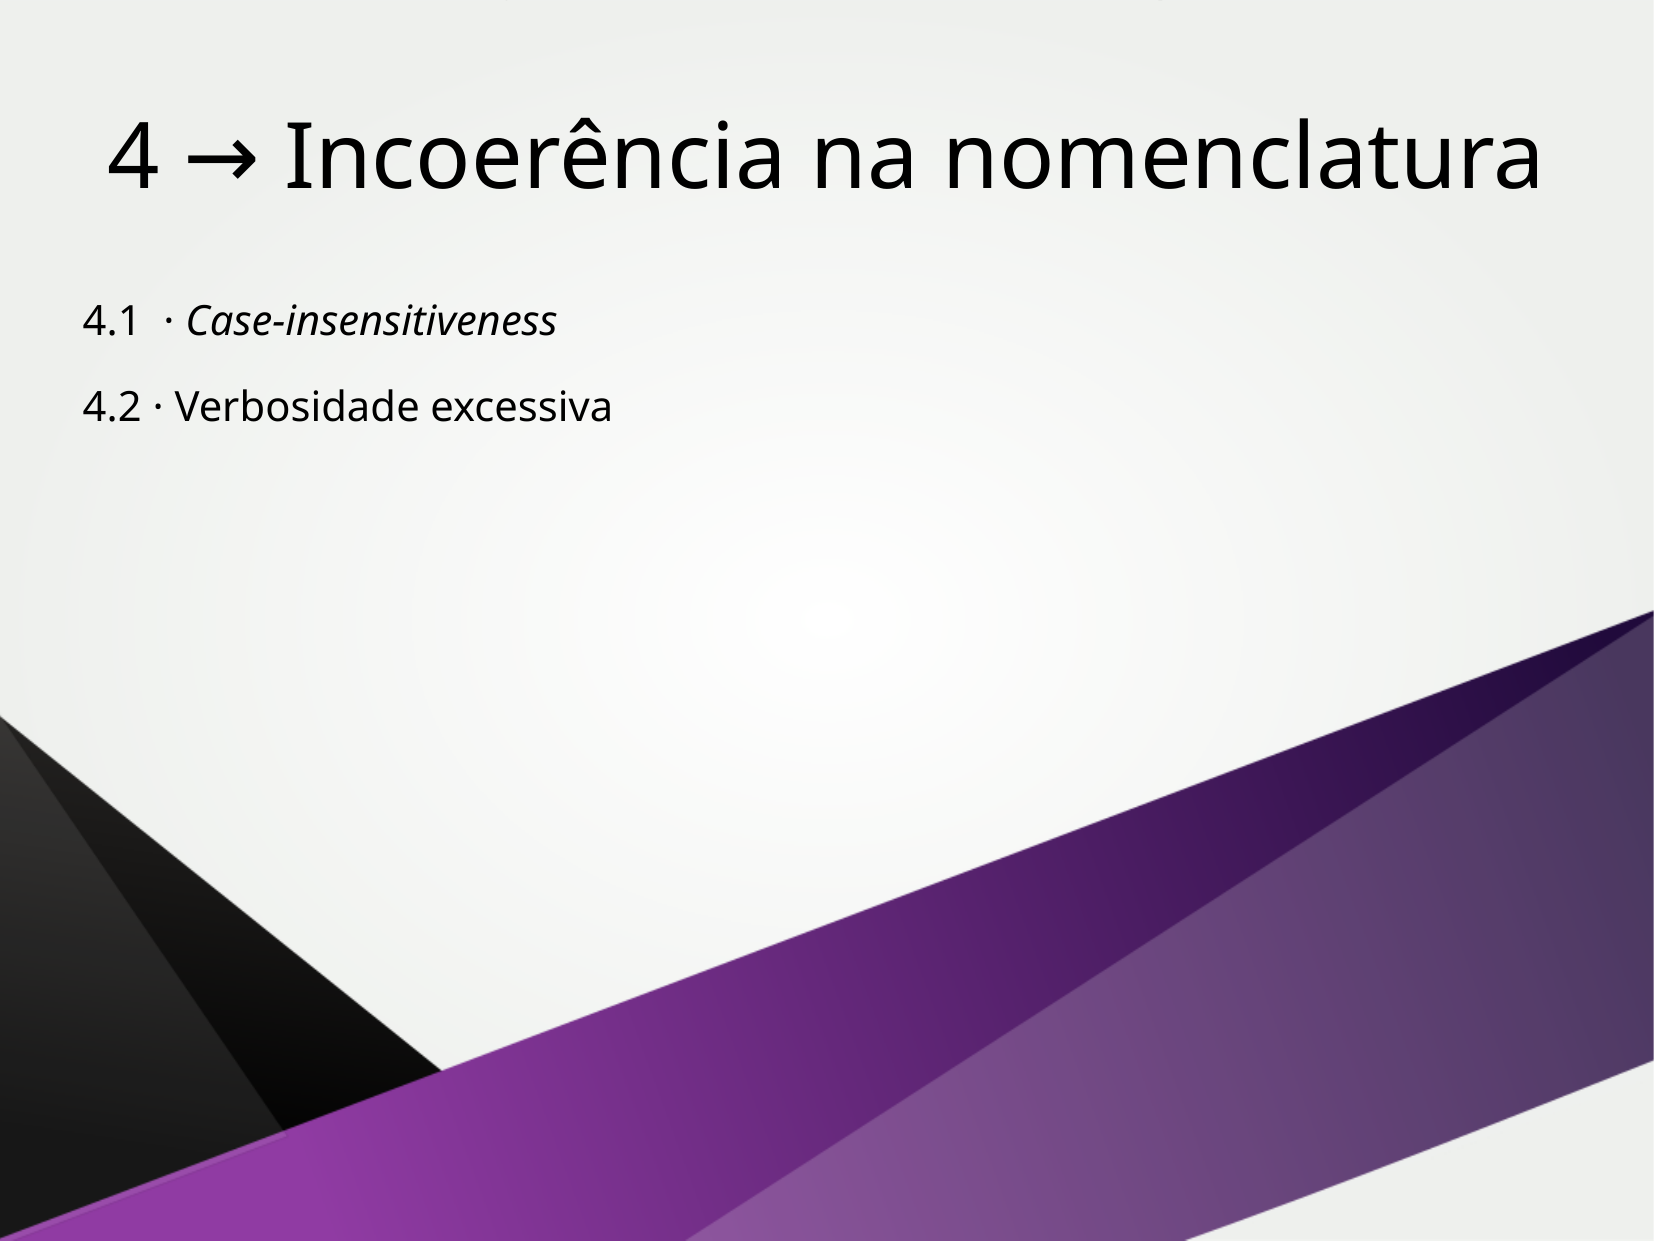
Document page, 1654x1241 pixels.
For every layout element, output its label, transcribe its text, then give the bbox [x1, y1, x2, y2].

title 4 → Incoerência na nomenclatura [82, 49, 1571, 257]
picture [0, 0, 1654, 1241]
list 4.1 · Case-insensitiveness 4.2 · Verbosidade excessiva [82, 290, 1571, 1010]
